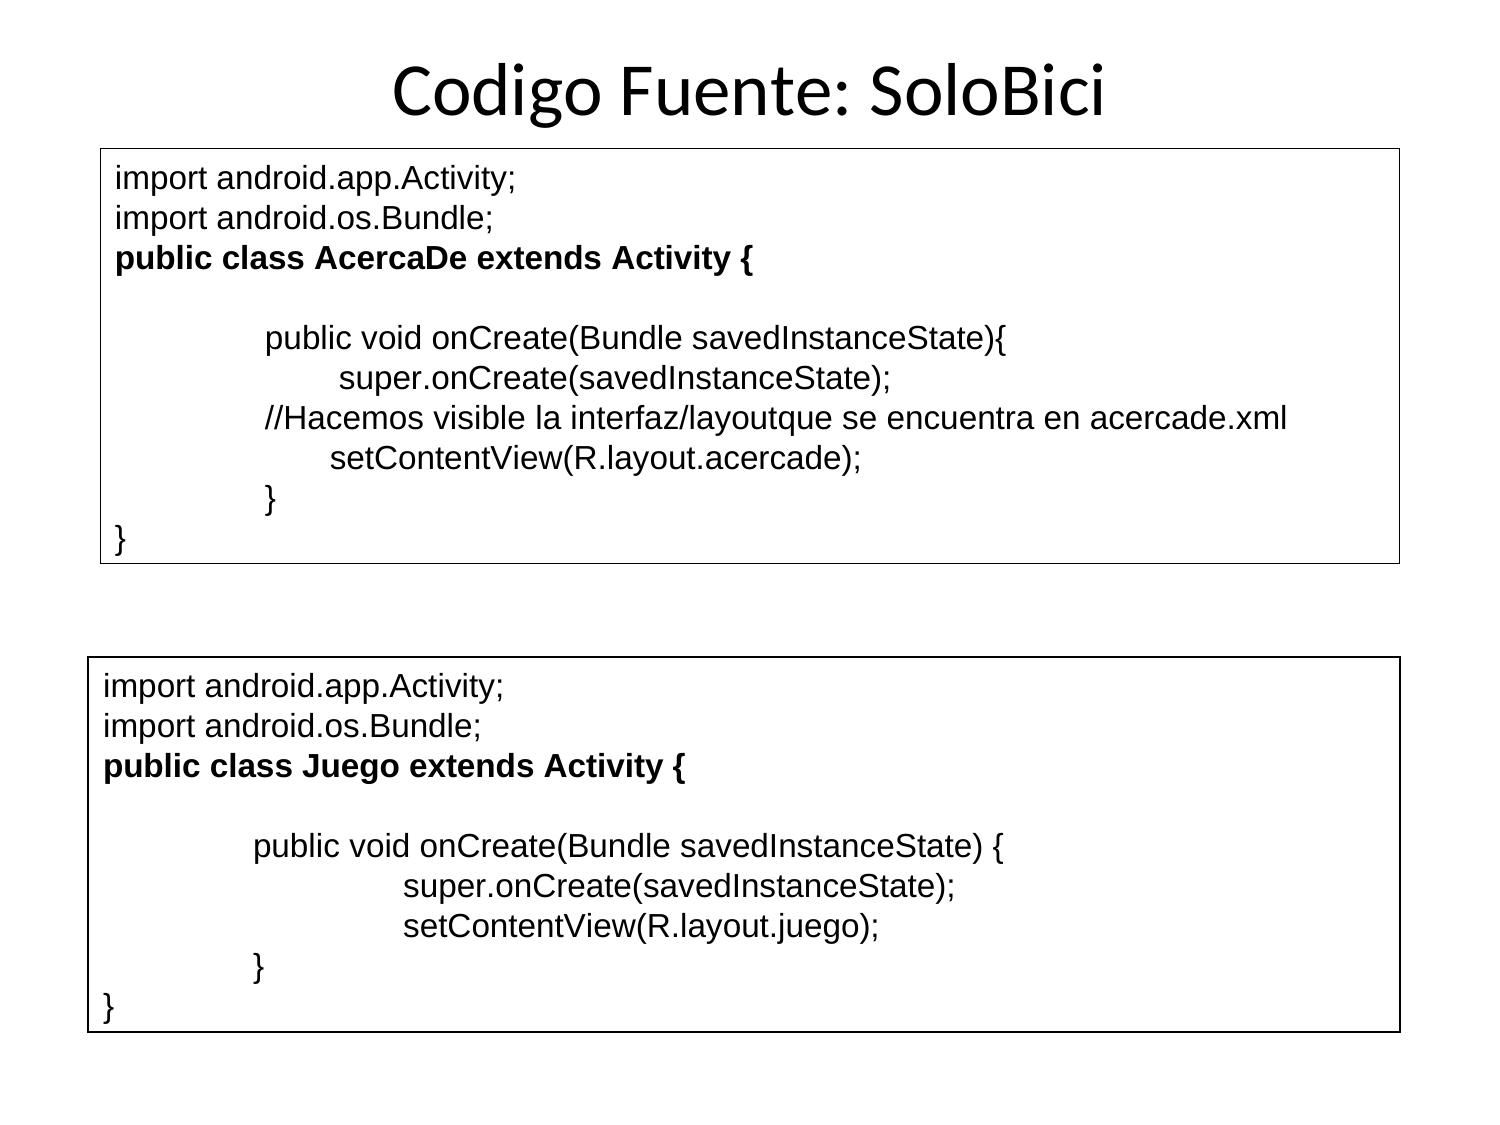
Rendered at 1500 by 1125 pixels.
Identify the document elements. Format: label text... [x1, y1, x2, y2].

text_box import android.app.Activity; import android.os.Bundle; public class AcercaDe extends Activity { public void onCreate(Bundle savedInstanceState){ super.onCreate(savedInstanceState); //Hacemos visible la interfaz/layoutque se encuentra en acercade.xml setContentView(R.layout.acercade); } } [100, 148, 1400, 564]
title Codigo Fuente: SoloBici [75, 45, 1426, 126]
text_box import android.app.Activity; import android.os.Bundle; public class Juego extends Activity { public void onCreate(Bundle savedInstanceState) { super.onCreate(savedInstanceState); setContentView(R.layout.juego); } } [88, 656, 1400, 1032]
